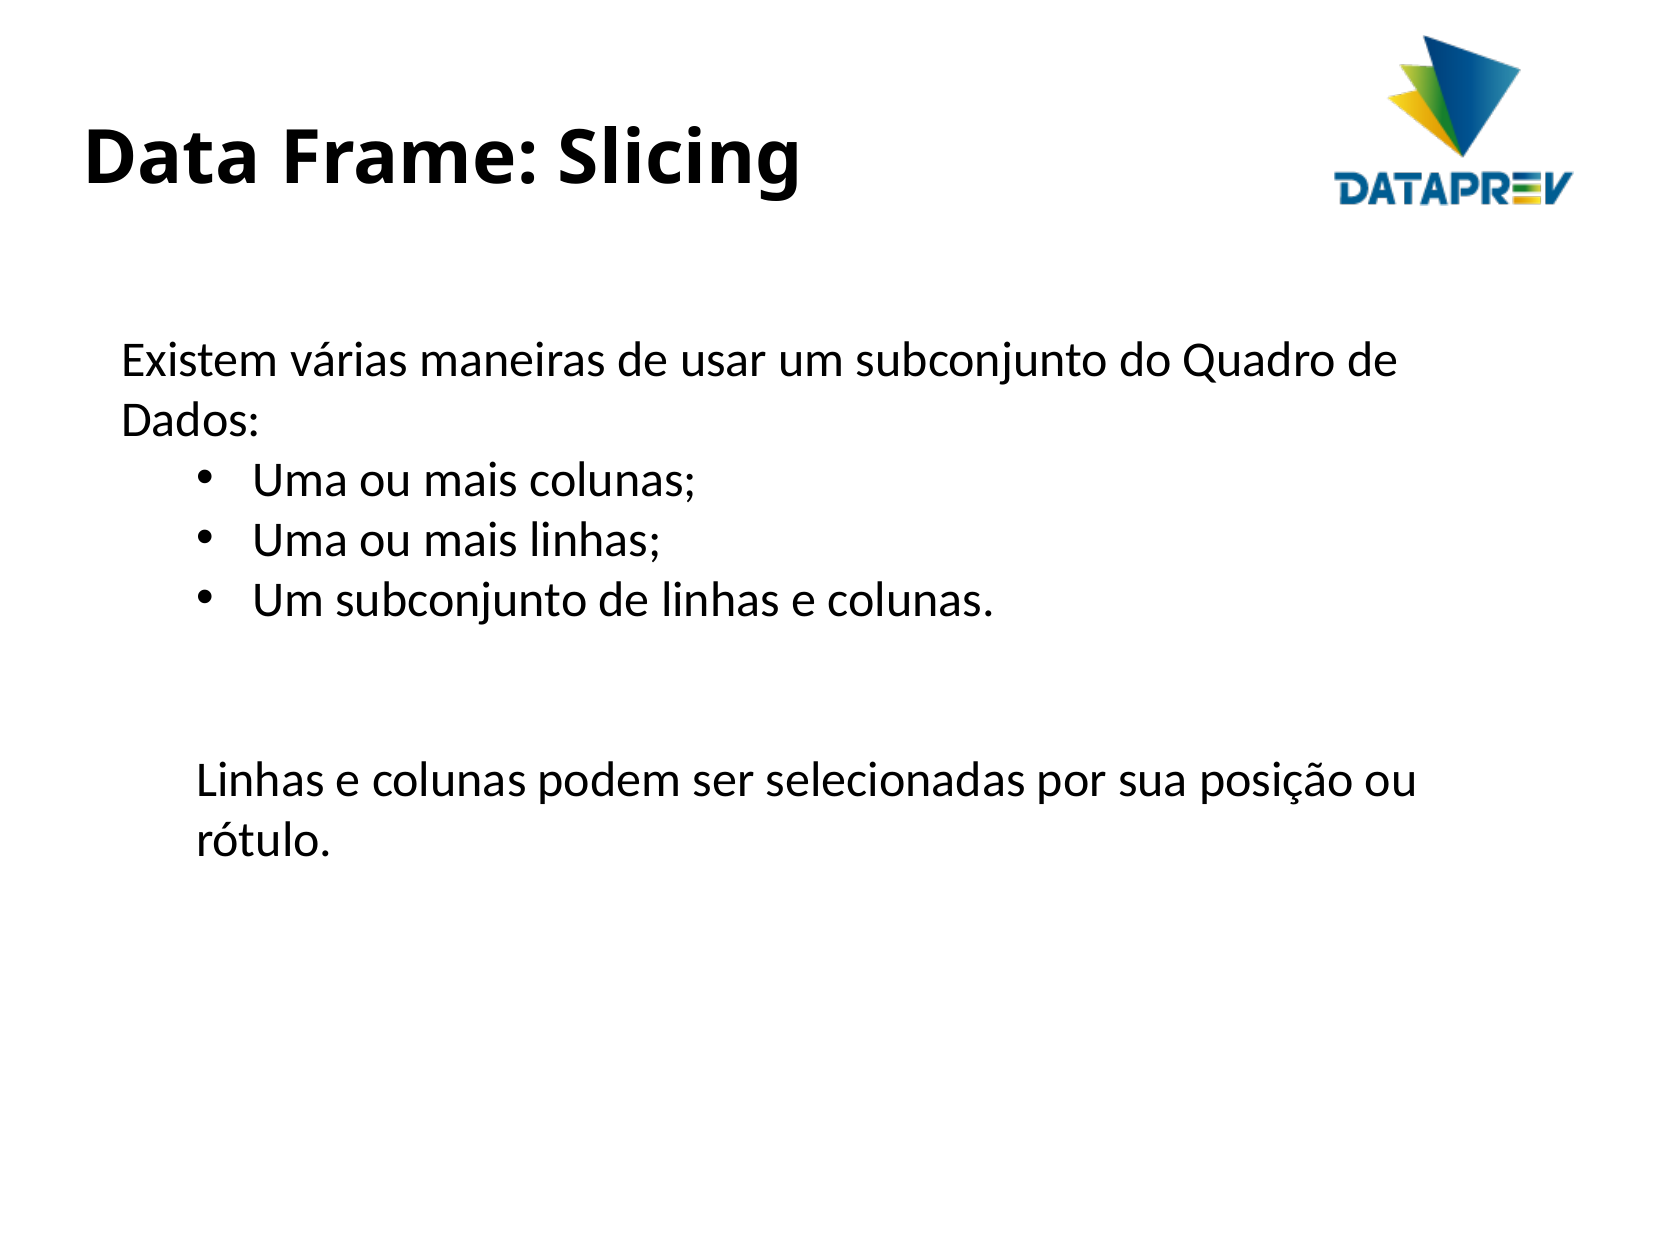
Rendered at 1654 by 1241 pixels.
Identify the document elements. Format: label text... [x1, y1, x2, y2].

title Data Frame: Slicing [82, 96, 1252, 213]
text_box Existem várias maneiras de usar um subconjunto do Quadro de Dados: Uma ou mais colunas; Uma ou mais linhas; Um subconjunto de linhas e colunas. Linhas e colunas podem ser selecionadas por sua posição ou rótulo. [106, 318, 1489, 765]
picture [1334, 35, 1574, 206]
